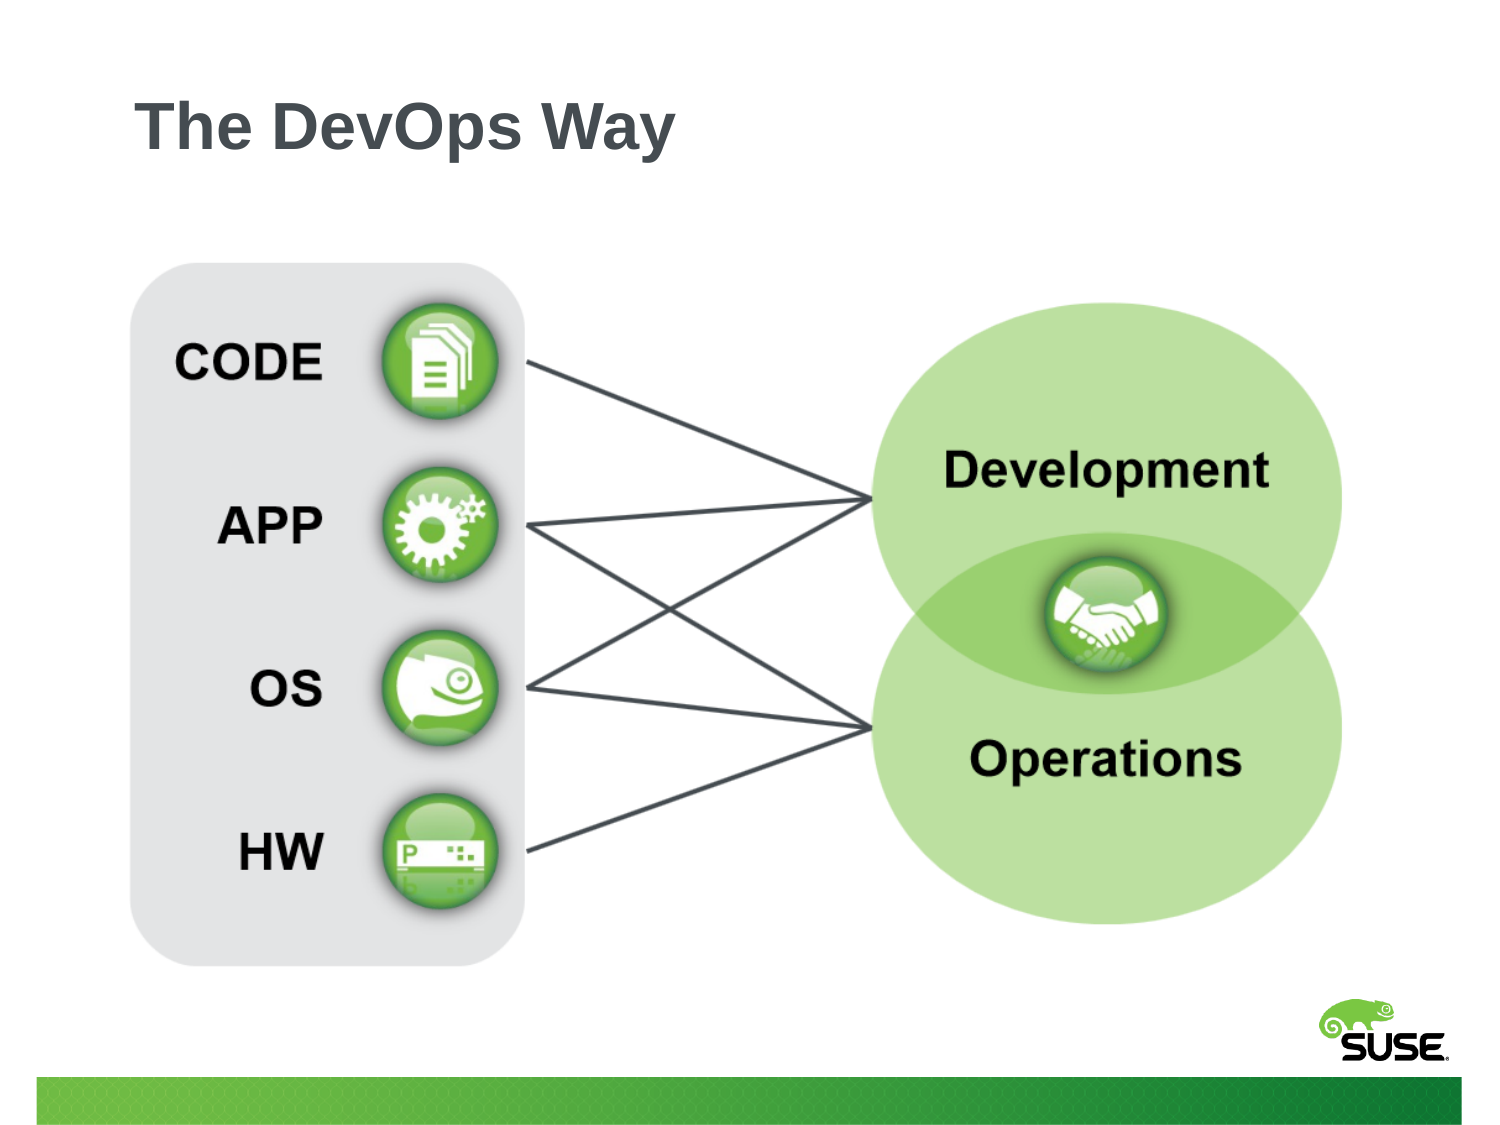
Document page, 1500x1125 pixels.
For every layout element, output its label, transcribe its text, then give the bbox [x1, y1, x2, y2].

picture [1319, 999, 1449, 1061]
picture [112, 237, 1389, 981]
picture [36, 1077, 1462, 1125]
text_box The DevOps Way [134, 29, 1371, 217]
